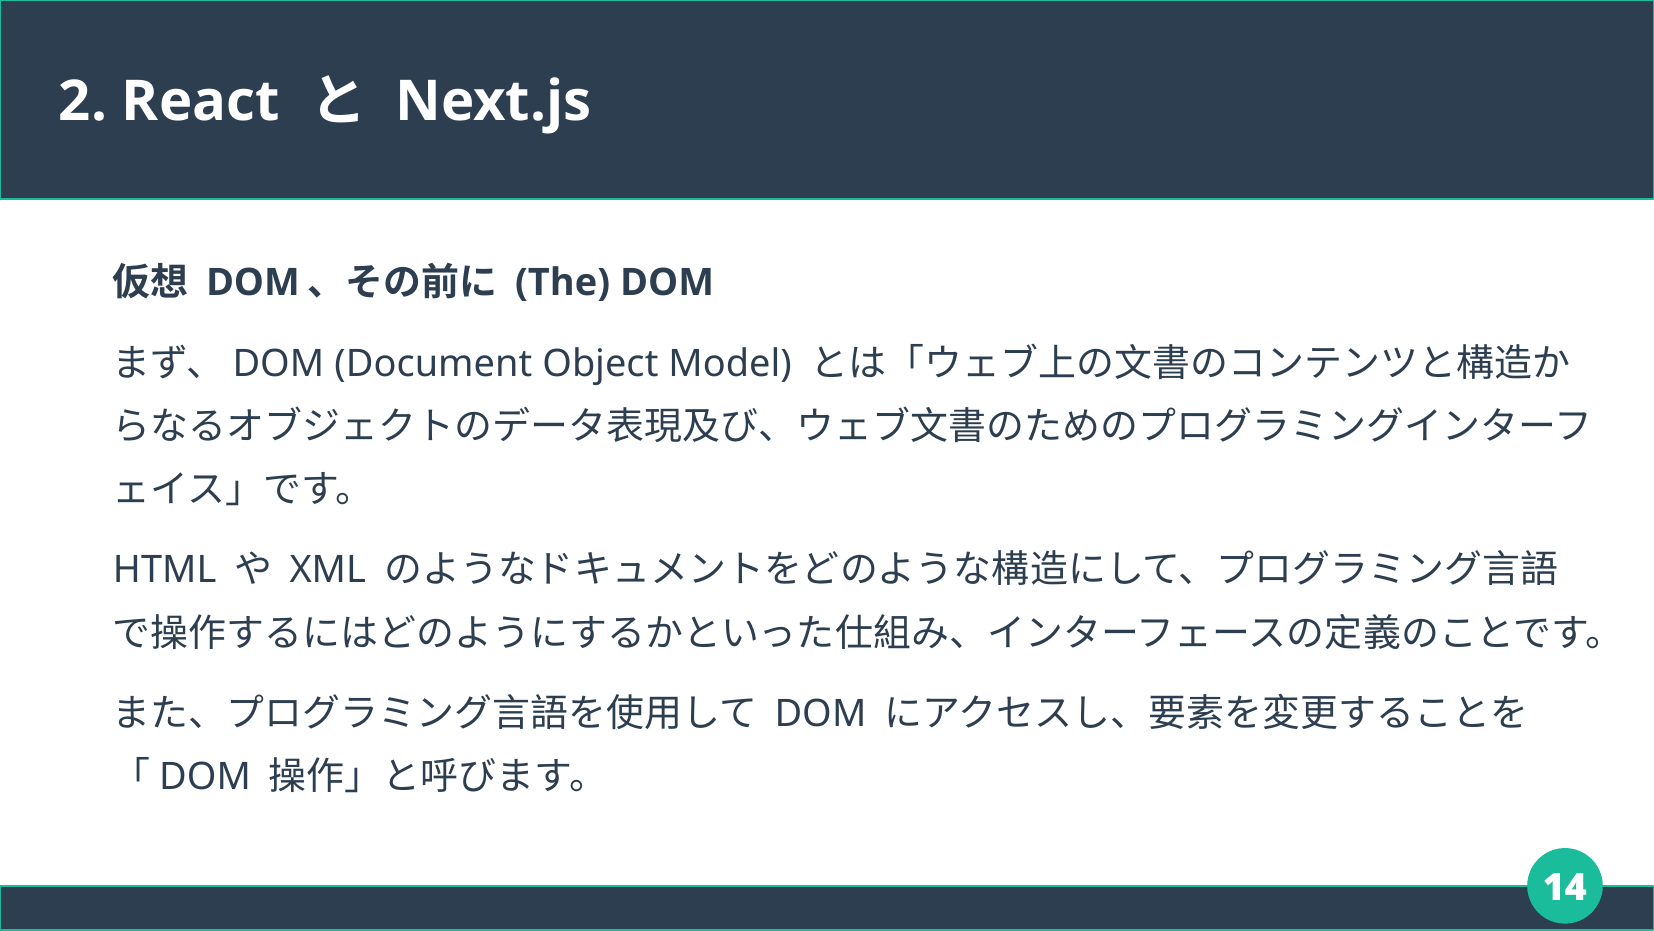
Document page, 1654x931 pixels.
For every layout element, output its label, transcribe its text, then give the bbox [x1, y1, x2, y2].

title 2. React と Next.js [59, 37, 1595, 156]
list 仮想 DOM、その前に (The) DOM まず、DOM (Document Object Model) とは「ウェブ上の文書のコンテンツと構造からなるオブジェクトのデータ表現及び、ウェブ文書のためのプログラミングインターフェイス」です。 HTML や XML のようなドキュメントをどのような構造にして、プログラミング言語で操作するにはどのようにするかといった仕組み、インターフェースの定義のことです。 また、プログラミング言語を使用して DOM にアクセスし、要素を変更することを「DOM 操作」と呼びます。 [59, 243, 1595, 864]
